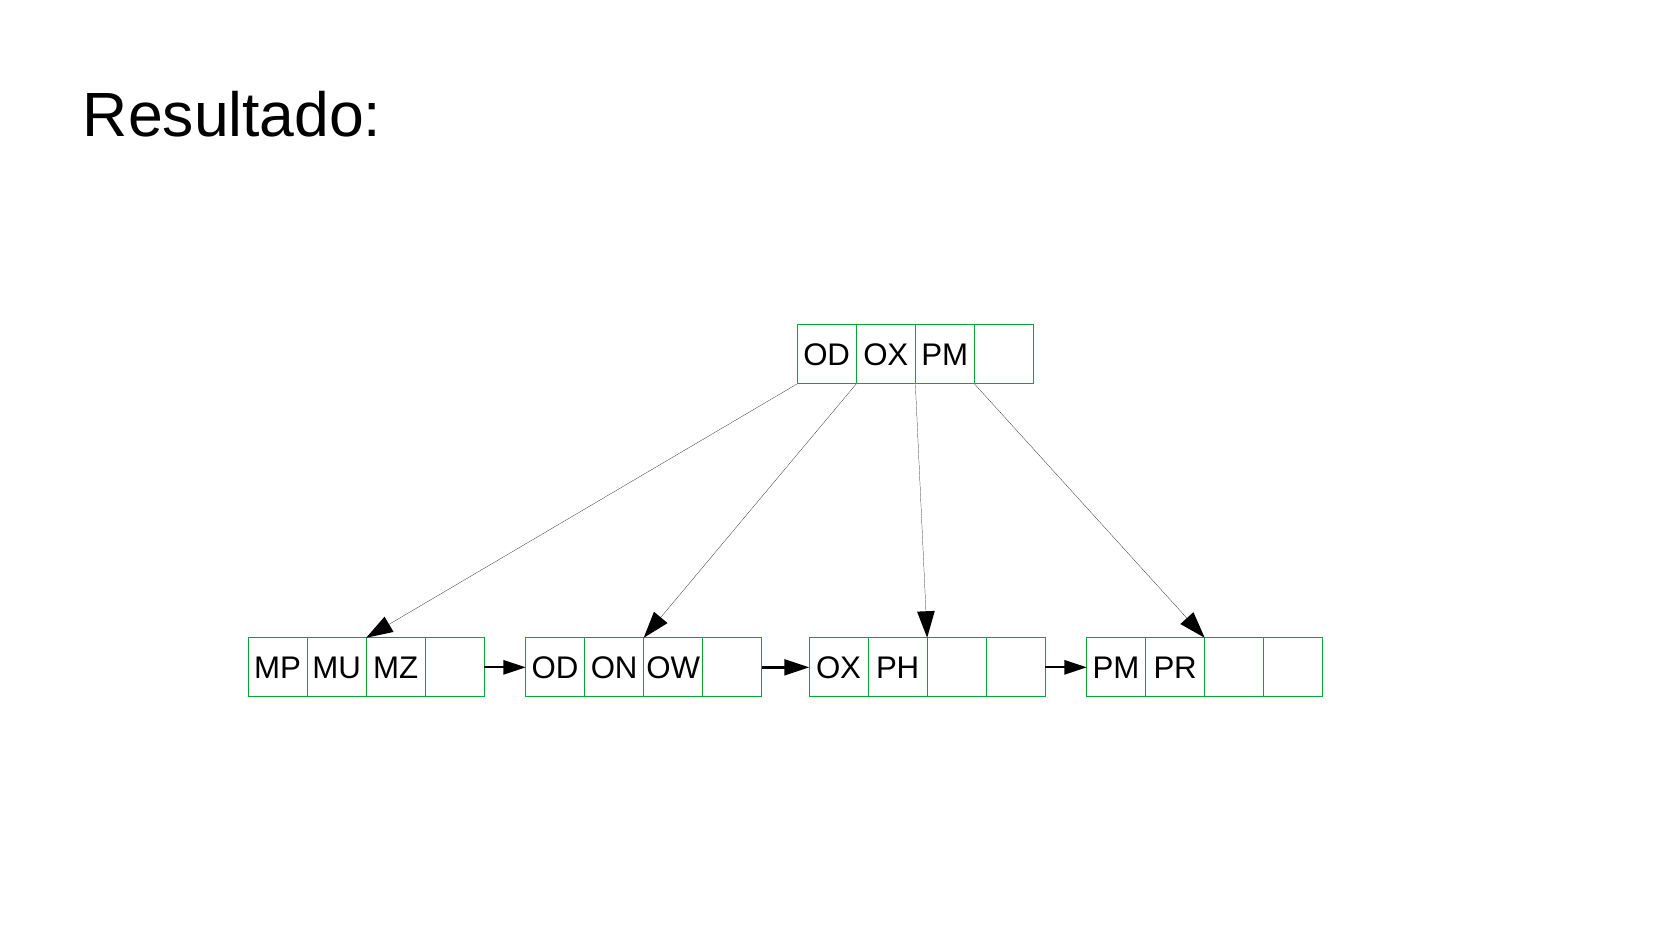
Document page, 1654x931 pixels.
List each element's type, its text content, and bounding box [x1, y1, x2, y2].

text_box MP [248, 637, 307, 697]
text_box PM [1086, 637, 1145, 697]
text_box MU [307, 637, 366, 697]
text_box PR [1145, 637, 1204, 697]
text_box PM [915, 324, 974, 384]
text_box OD [797, 324, 856, 384]
text_box OX [809, 637, 868, 697]
text_box ON [584, 637, 643, 697]
text_box OX [856, 324, 915, 384]
text_box [927, 637, 1046, 697]
text_box OD [525, 637, 584, 697]
text_box [702, 637, 762, 697]
text_box [974, 324, 1034, 384]
text_box [425, 637, 485, 697]
text_box [1204, 637, 1323, 697]
text_box PH [868, 637, 927, 697]
title Resultado: [82, 37, 1571, 193]
text_box MZ [366, 637, 425, 697]
text_box OW [643, 637, 702, 697]
